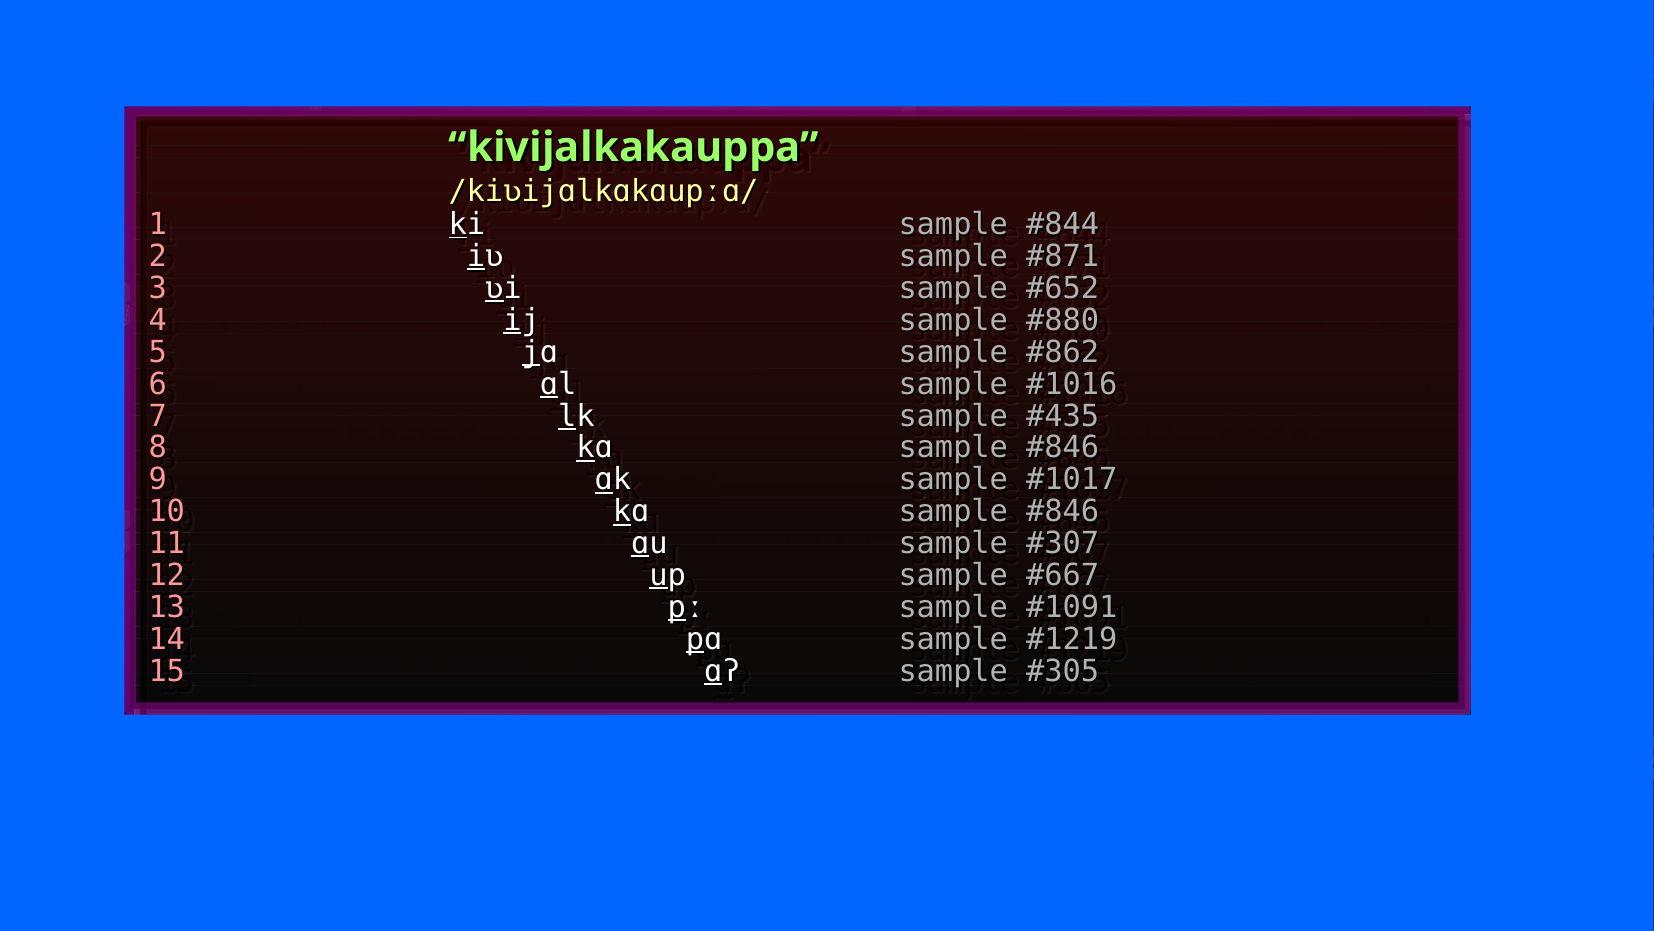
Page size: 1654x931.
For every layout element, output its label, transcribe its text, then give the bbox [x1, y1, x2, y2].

text_box [0, 0, 1654, 931]
text_box “kivijalkakauppa” /kiʋijɑlkɑkɑupːɑ/ 1 ki sample #844 2 iʋ sample #871 3 ʋi sample #652 4 ij sample #880 5 jɑ sample #862 6 ɑl sample #1016 7 lk sample #435 8 kɑ sample #846 9 ɑk sample #1017 10 kɑ sample #846 11 ɑu sample #307 12 up sample #667 13 pː sample #1091 14 pɑ sample #1219 15 ɑʔ sample #305 [129, 110, 1465, 709]
